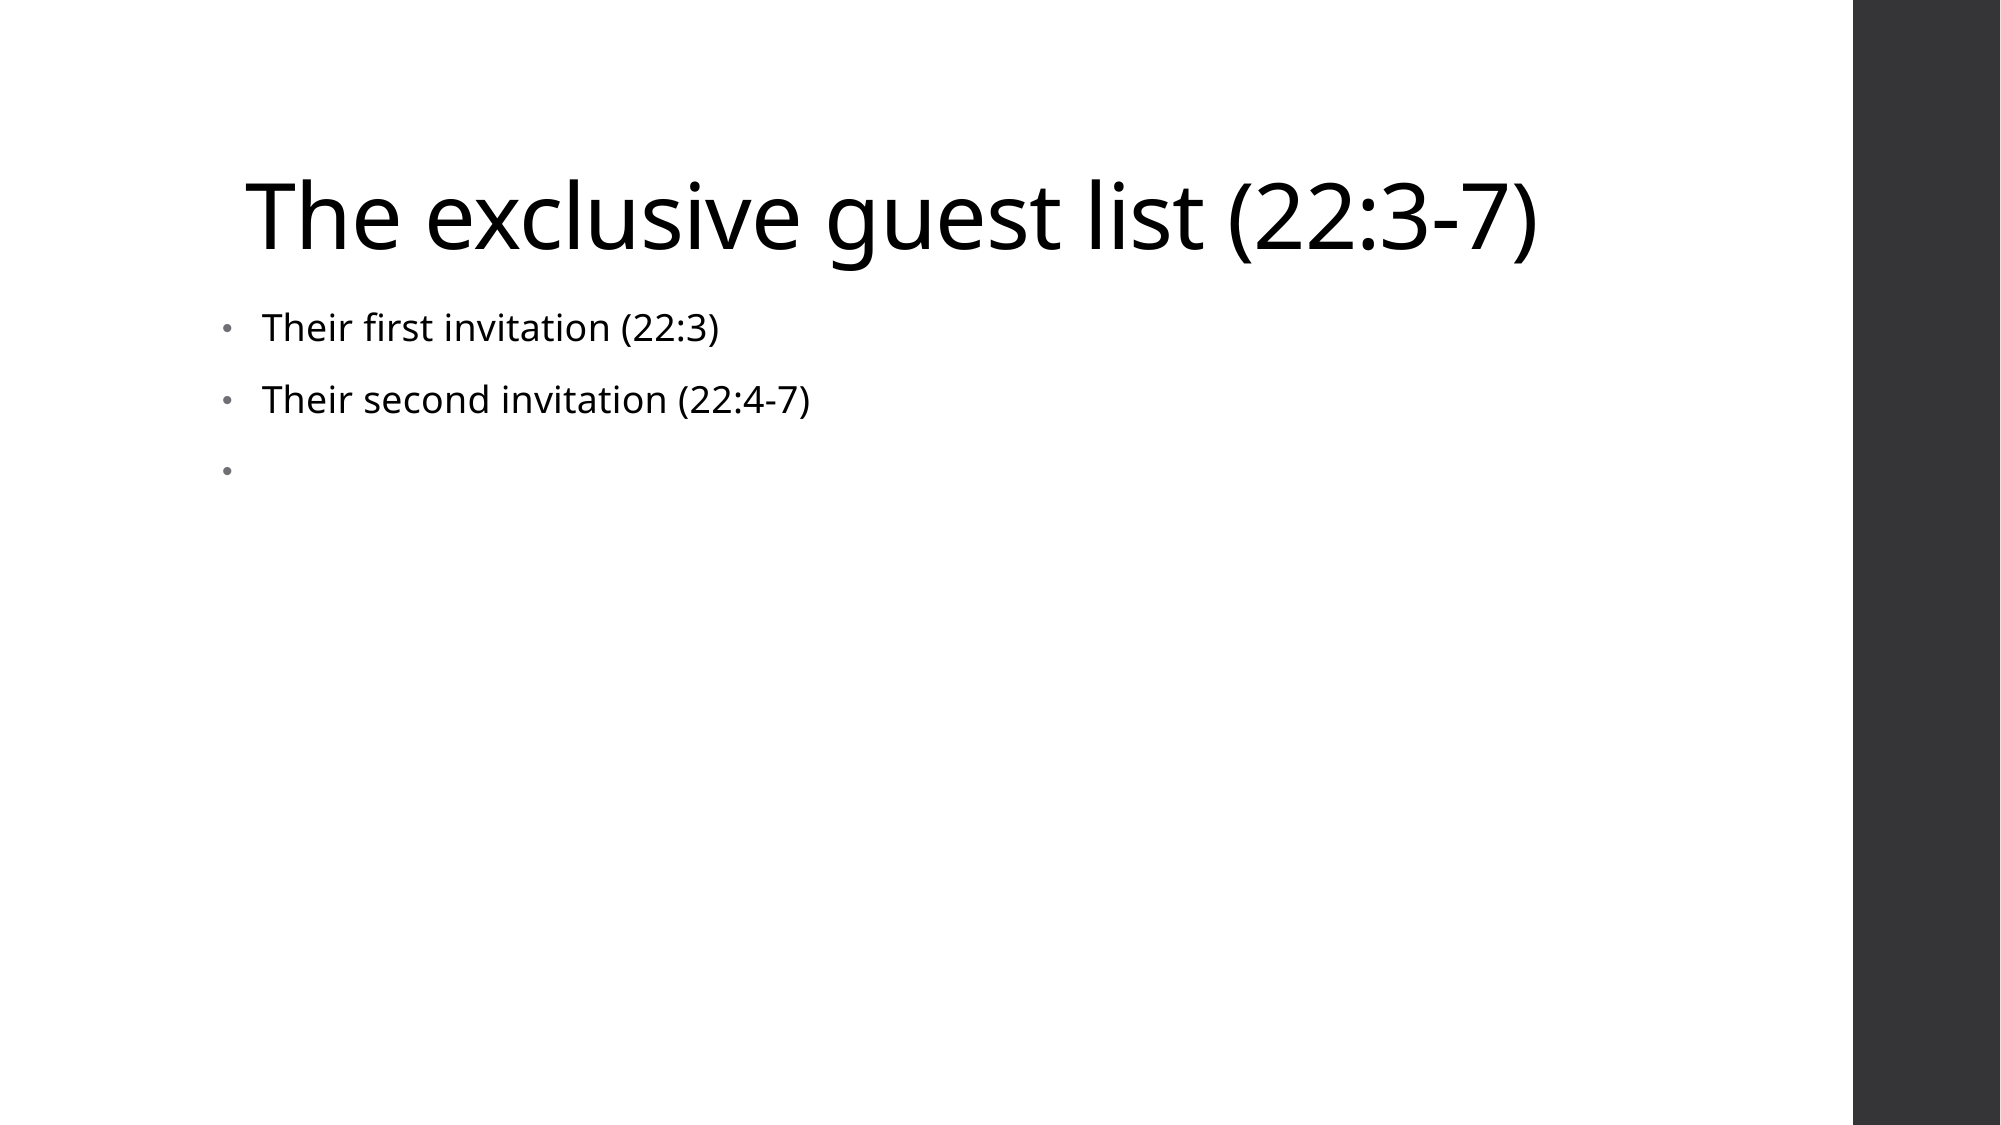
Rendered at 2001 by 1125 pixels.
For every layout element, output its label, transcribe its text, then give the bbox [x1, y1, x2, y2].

list Their first invitation (22:3) Their second invitation (22:4-7) [206, 299, 1617, 1014]
title The exclusive guest list (22:3-7) [206, 60, 1797, 278]
